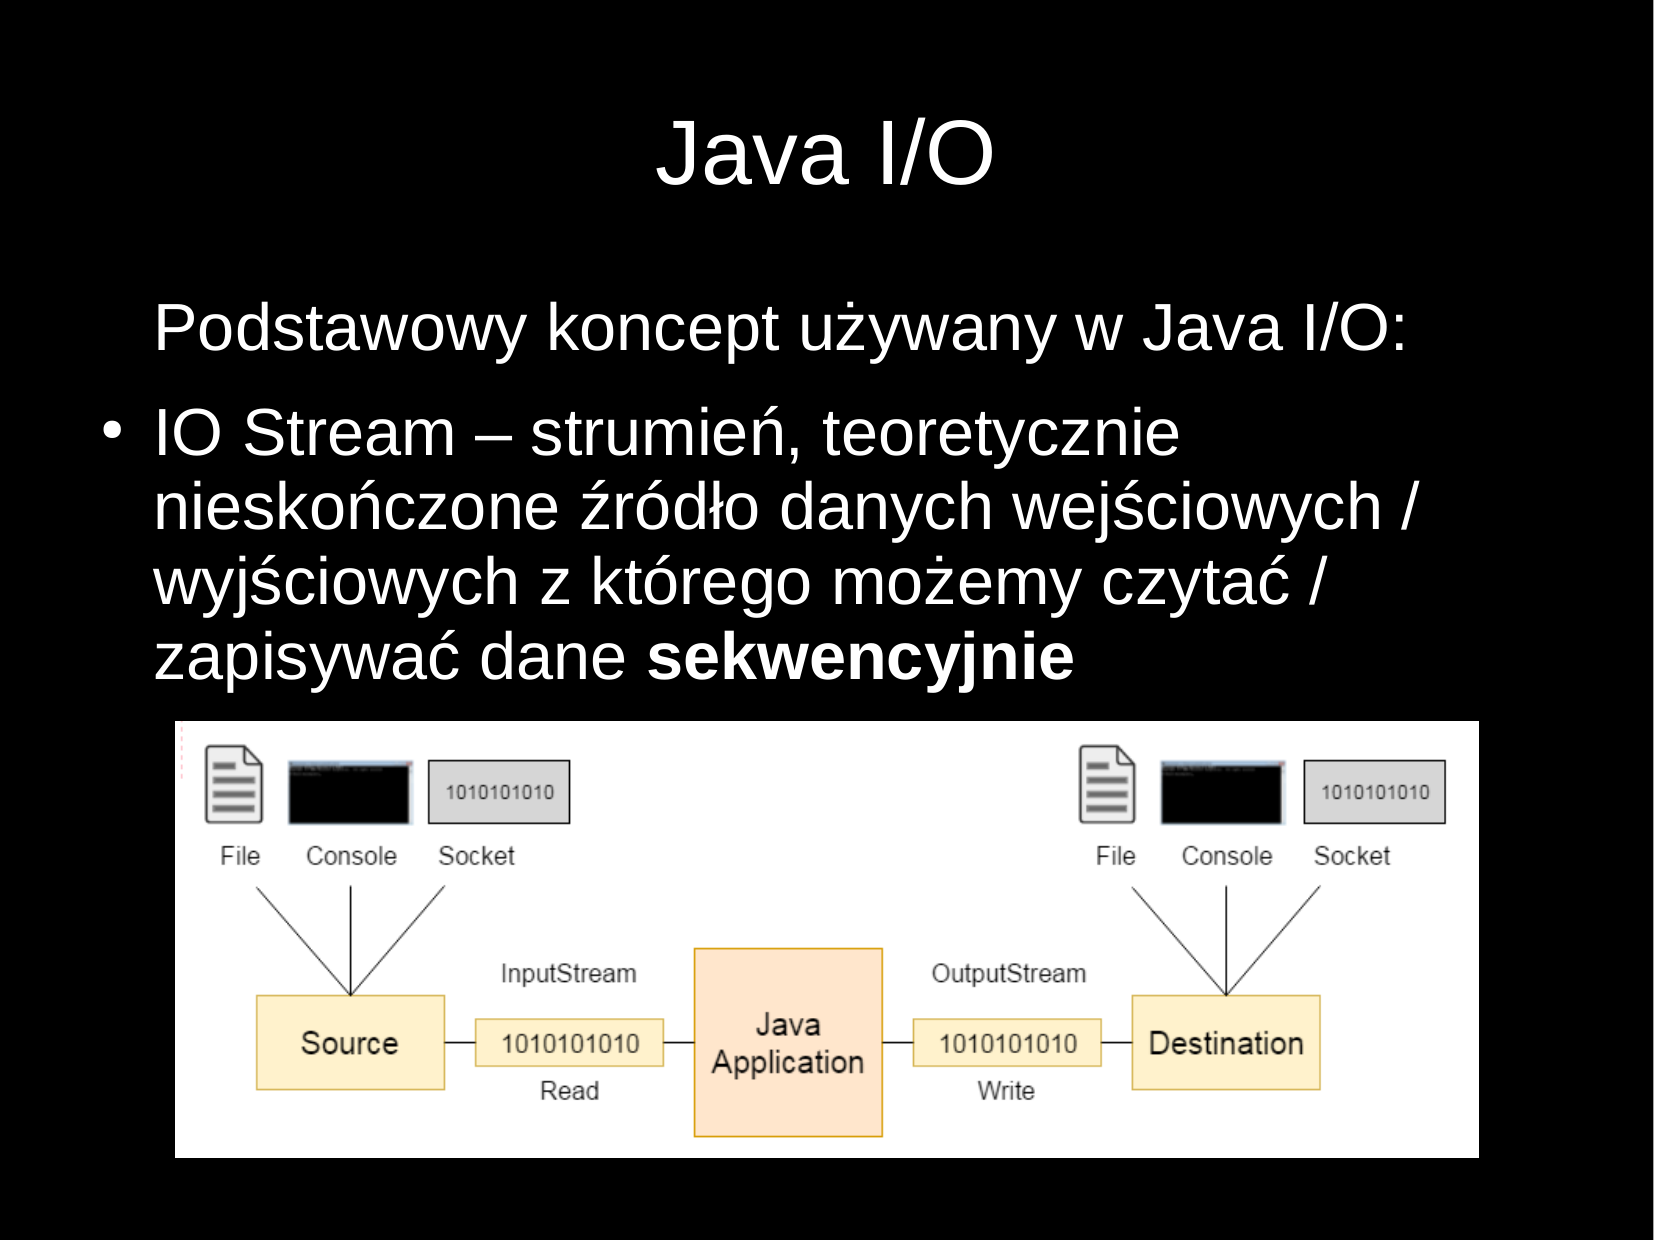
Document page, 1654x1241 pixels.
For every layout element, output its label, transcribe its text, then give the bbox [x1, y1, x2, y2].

picture [175, 721, 1479, 1158]
list Podstawowy koncept używany w Java I/O: IO Stream – strumień, teoretycznie nieskończone źródło danych wejściowych / wyjściowych z którego możemy czytać / zapisywać dane sekwencyjnie [82, 290, 1571, 1010]
title Java I/O [82, 49, 1571, 257]
